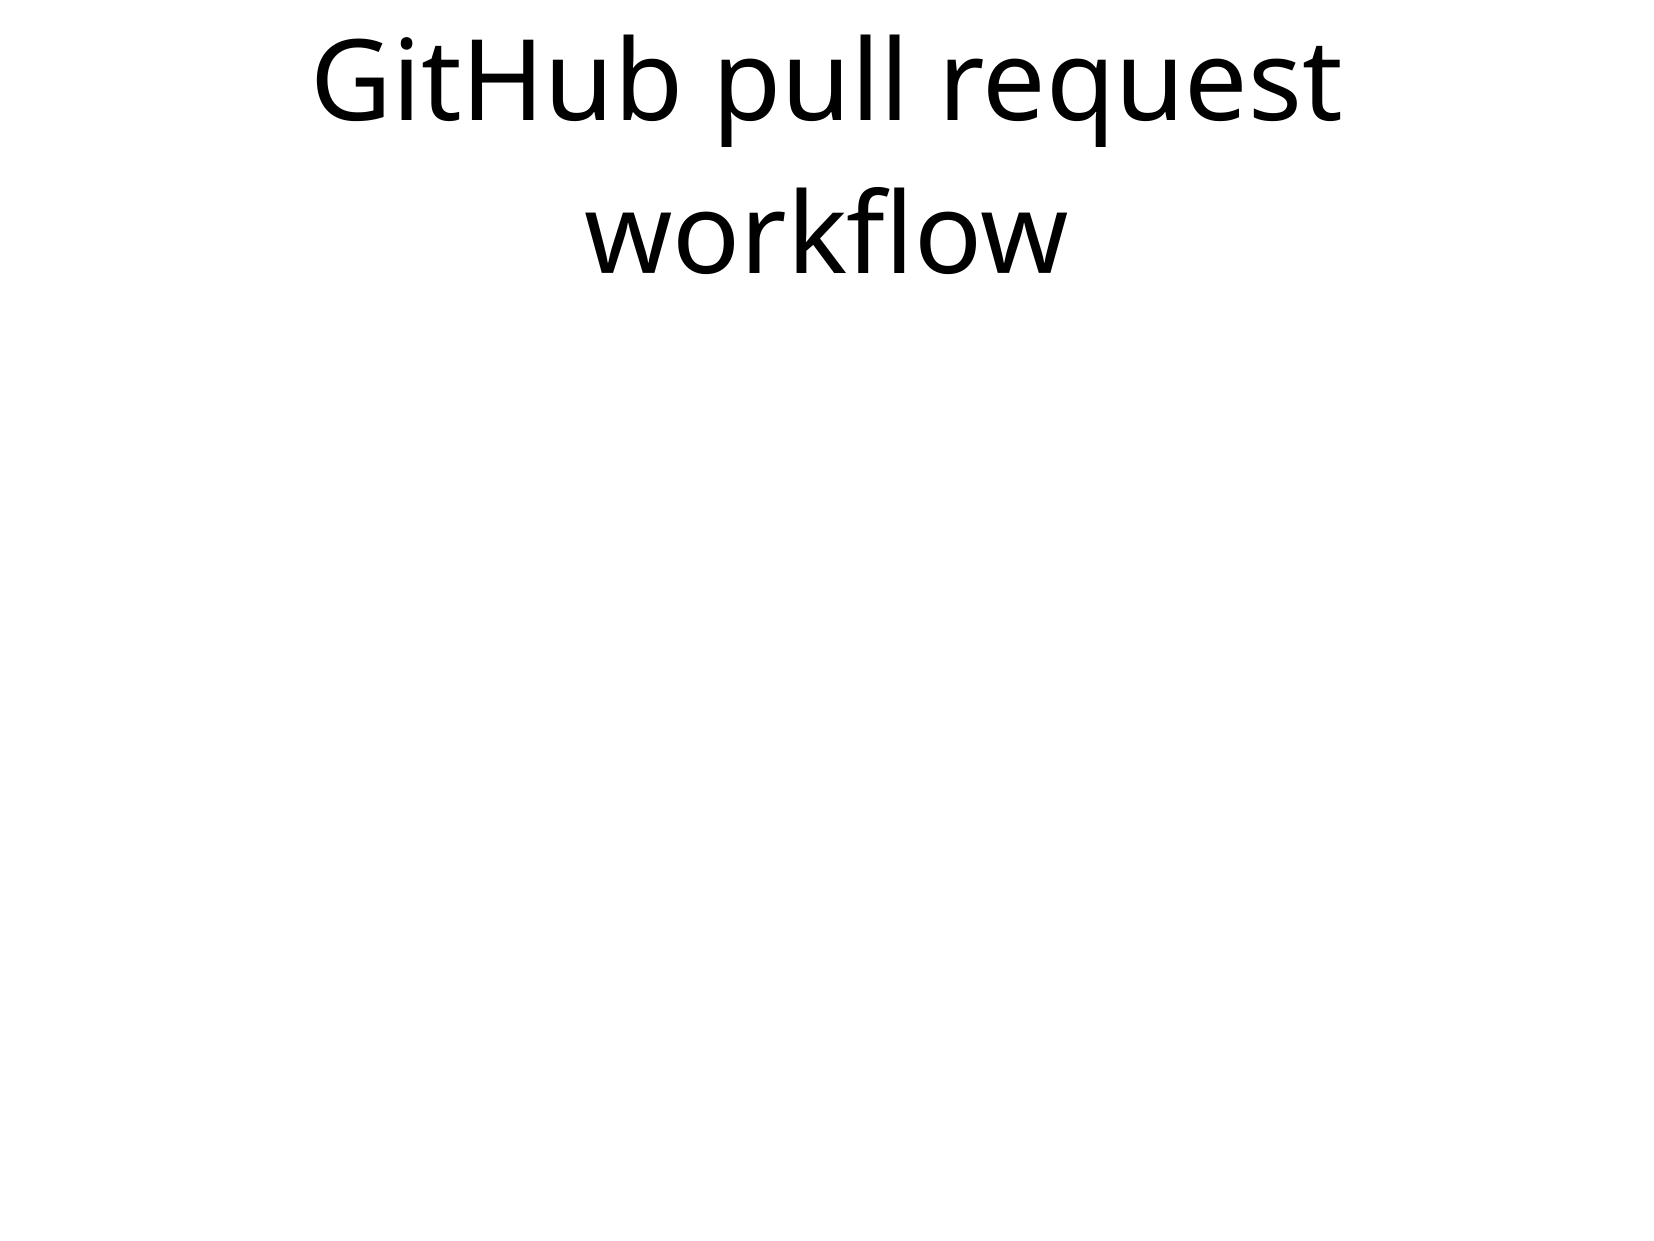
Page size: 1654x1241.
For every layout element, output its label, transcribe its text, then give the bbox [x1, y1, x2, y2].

title GitHub pull request workflow [82, 49, 1571, 257]
